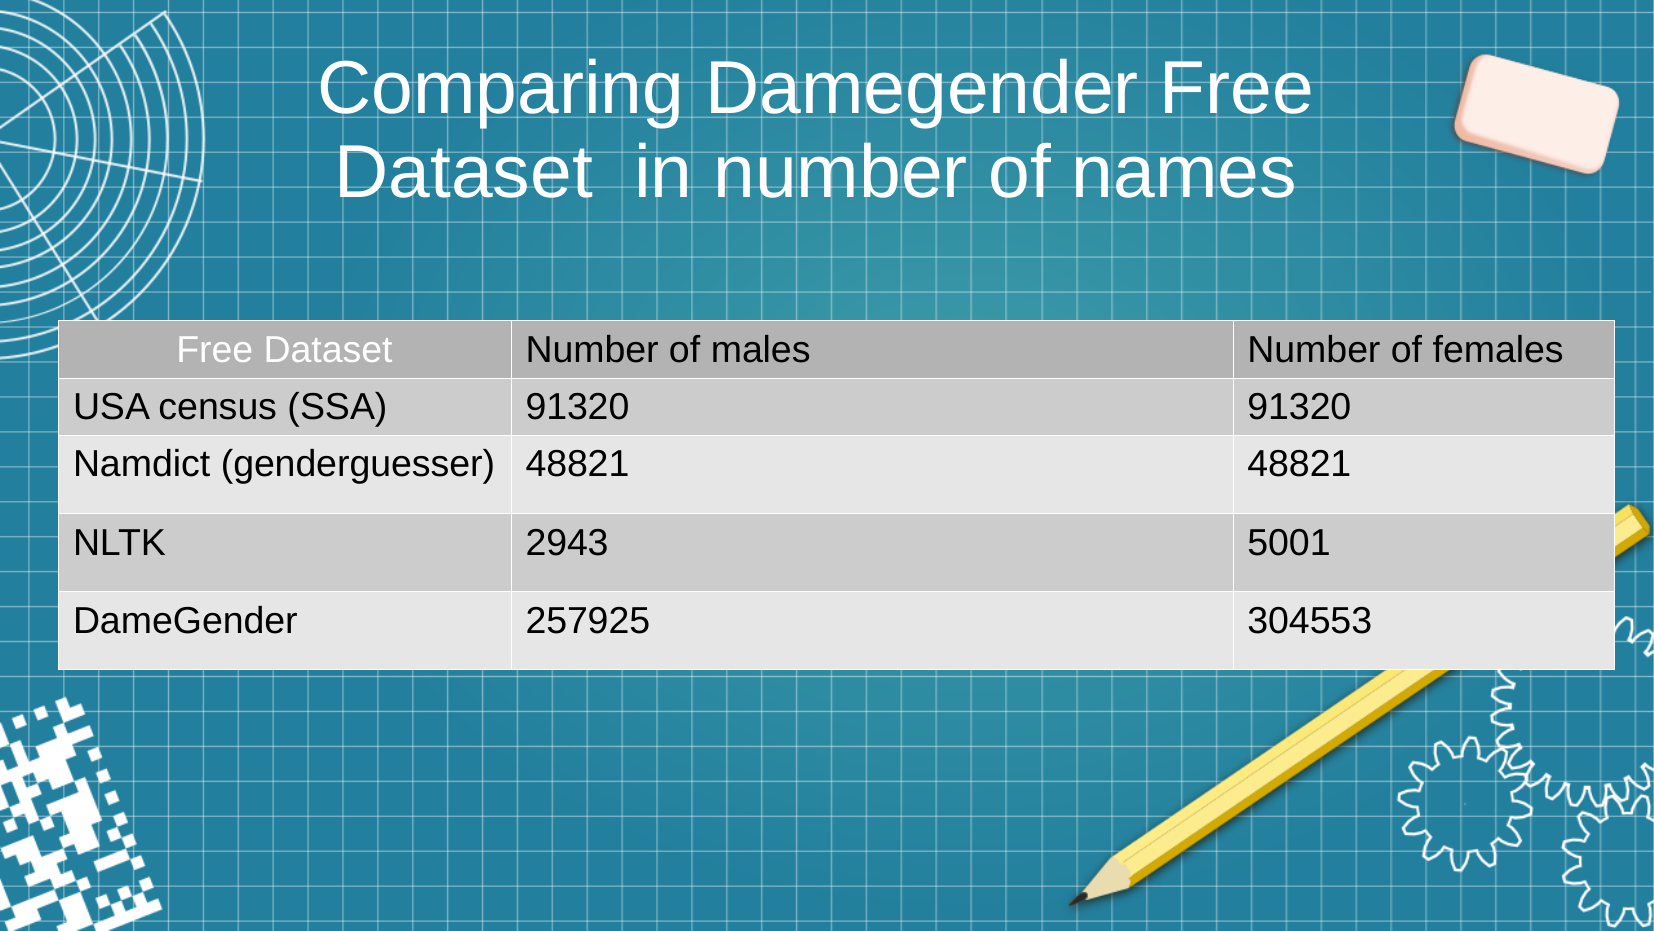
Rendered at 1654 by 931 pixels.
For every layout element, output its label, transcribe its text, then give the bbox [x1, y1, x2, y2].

table_cell Namdict (genderguesser) [59, 436, 511, 513]
table_cell 48821 [1234, 436, 1614, 513]
table_cell 257925 [512, 592, 1233, 669]
table_header Free Dataset [59, 321, 511, 378]
table_cell DameGender [59, 592, 511, 669]
table_cell USA census (SSA) [59, 379, 511, 435]
table_cell 2943 [512, 514, 1233, 591]
table_header Number of females [1234, 321, 1614, 378]
table_cell 304553 [1234, 592, 1614, 669]
table_cell 48821 [512, 436, 1233, 513]
table_cell 91320 [512, 379, 1233, 435]
title Comparing Damegender Free Dataset in number of names [213, 23, 1419, 236]
table_header Number of males [512, 321, 1233, 378]
picture [0, 0, 1654, 931]
table_cell 91320 [1234, 379, 1614, 435]
table_cell NLTK [59, 514, 511, 591]
table_cell 5001 [1234, 514, 1614, 591]
